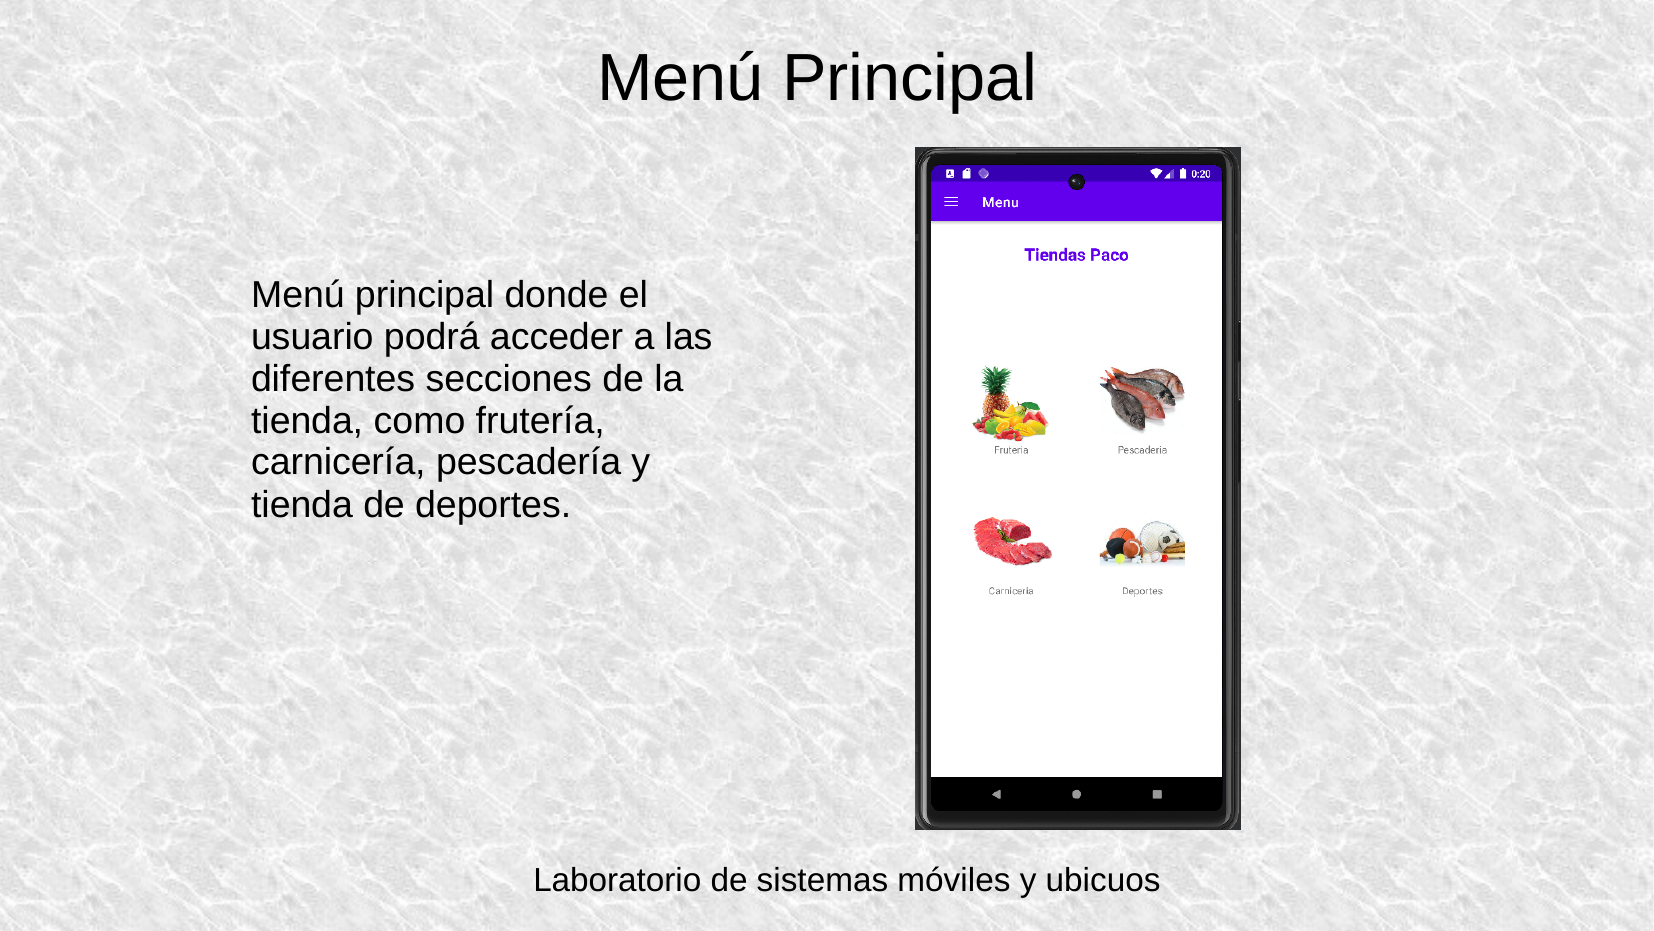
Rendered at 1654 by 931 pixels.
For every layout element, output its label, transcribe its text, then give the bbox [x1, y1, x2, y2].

text_box Menú principal donde el usuario podrá acceder a las diferentes secciones de la tienda, como frutería, carnicería, pescadería y tienda de deportes. [236, 265, 739, 650]
title Menú Principal [82, 0, 1571, 156]
picture [0, 0, 1654, 931]
text_box Laboratorio de sistemas móviles y ubicuos [59, 854, 1565, 931]
